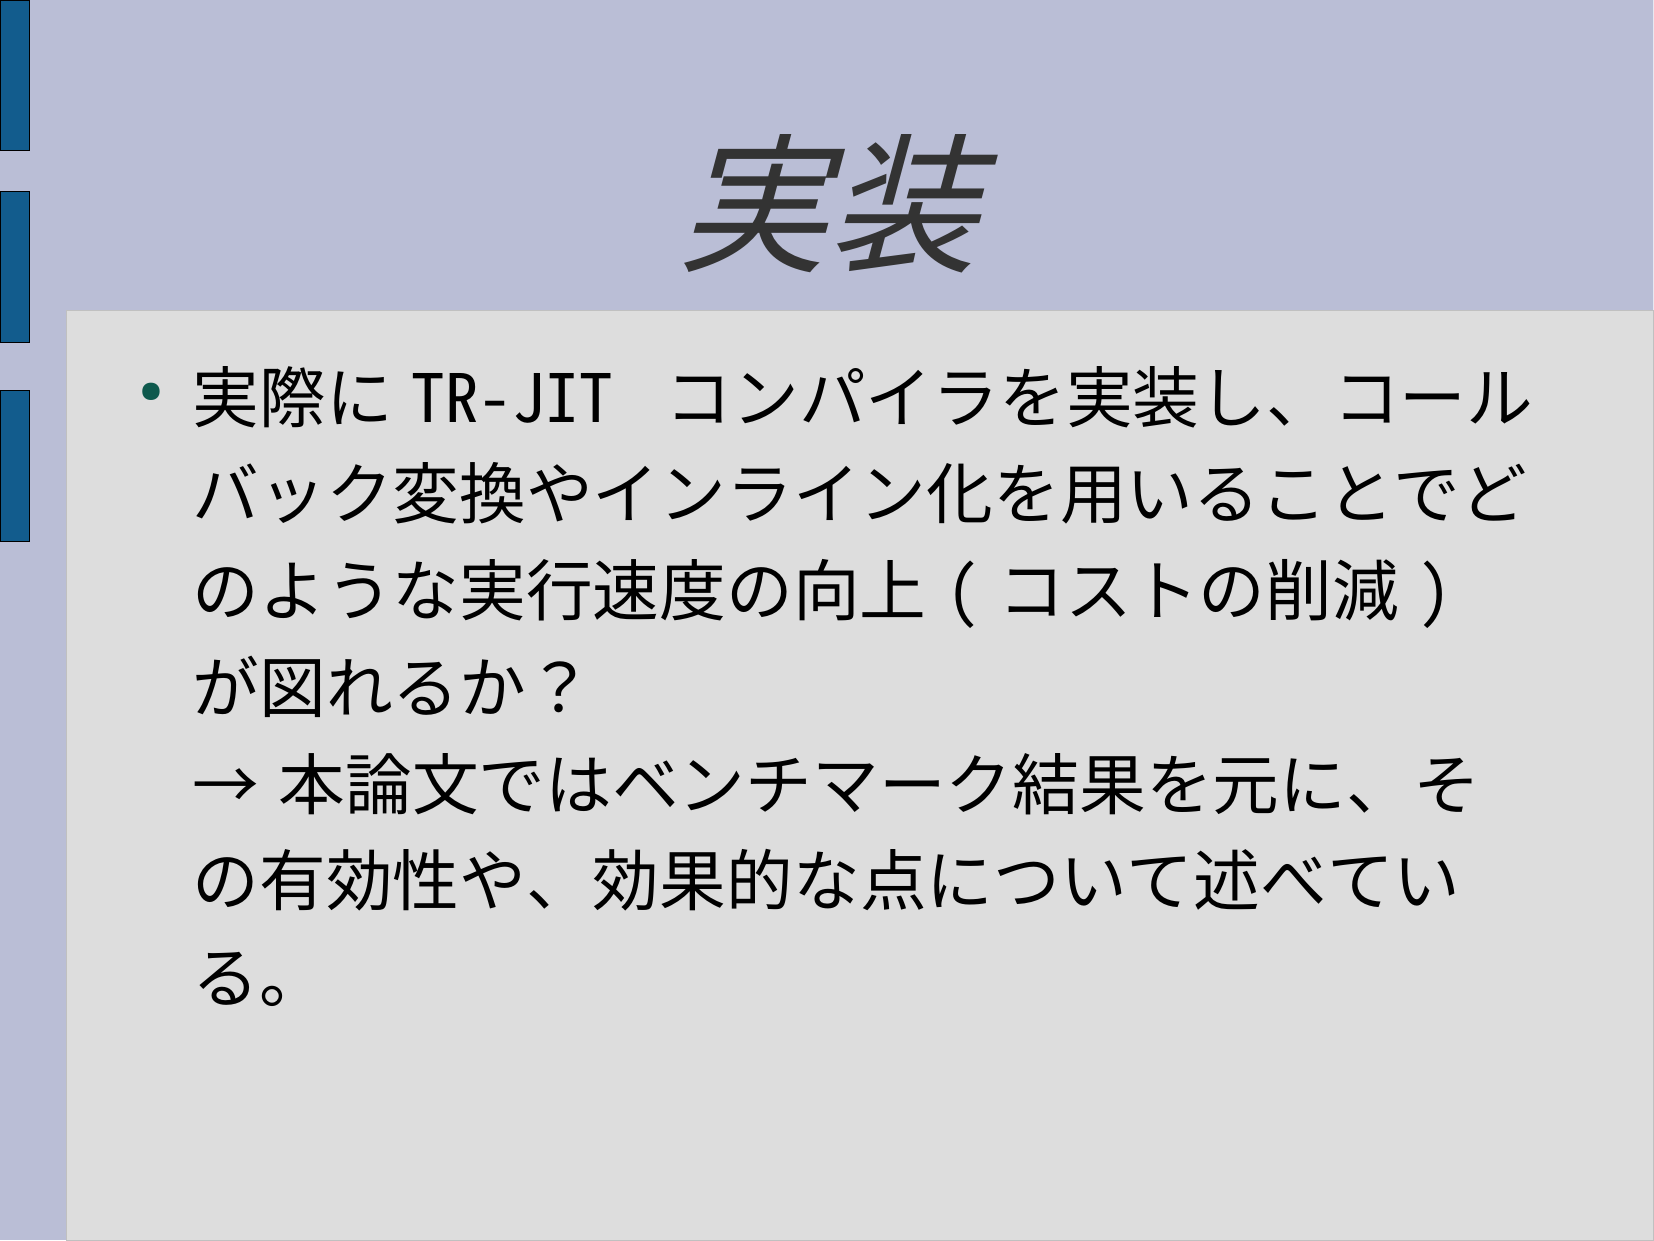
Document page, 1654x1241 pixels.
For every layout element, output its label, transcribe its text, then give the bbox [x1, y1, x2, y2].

list 実際にTR-JIT コンパイラを実装し、コールバック変換やインライン化を用いることでどのような実行速度の向上(コストの削減)が図れるか？ →本論文ではベンチマーク結果を元に、その有効性や、効果的な点について述べている。 [121, 344, 1534, 1127]
title 実装 [121, 91, 1534, 299]
